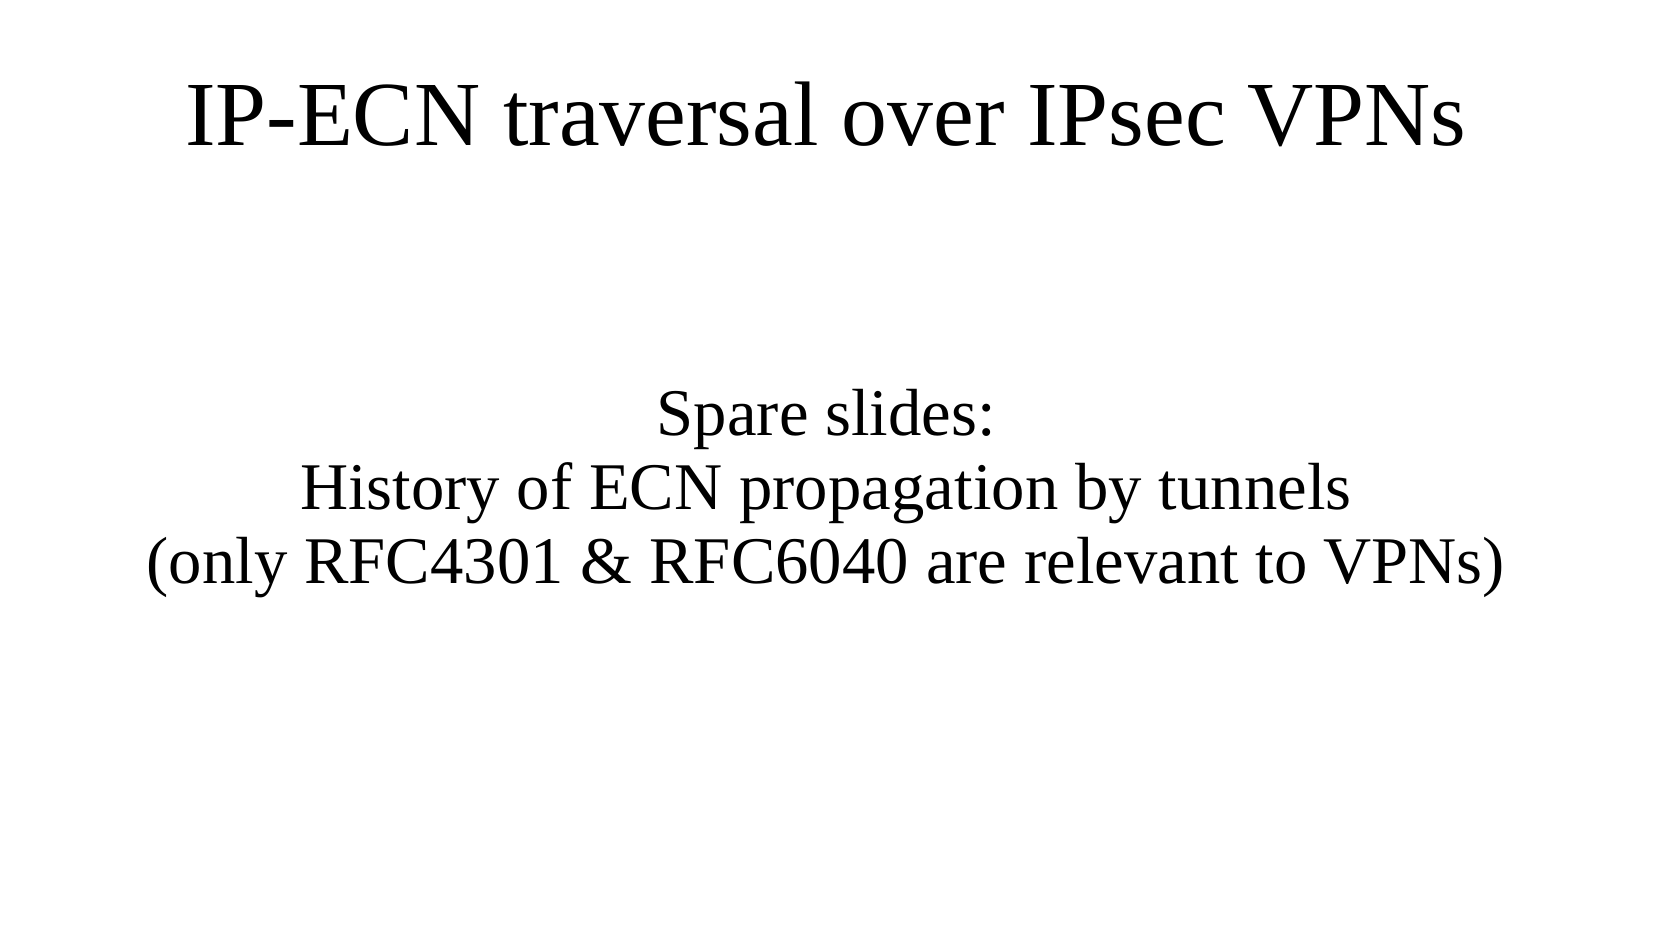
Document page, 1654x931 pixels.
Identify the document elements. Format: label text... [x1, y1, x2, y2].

title IP-ECN traversal over IPsec VPNs [82, 37, 1571, 193]
subtitle Spare slides: History of ECN propagation by tunnels (only RFC4301 & RFC6040 are relevant to VPNs) [82, 217, 1571, 758]
